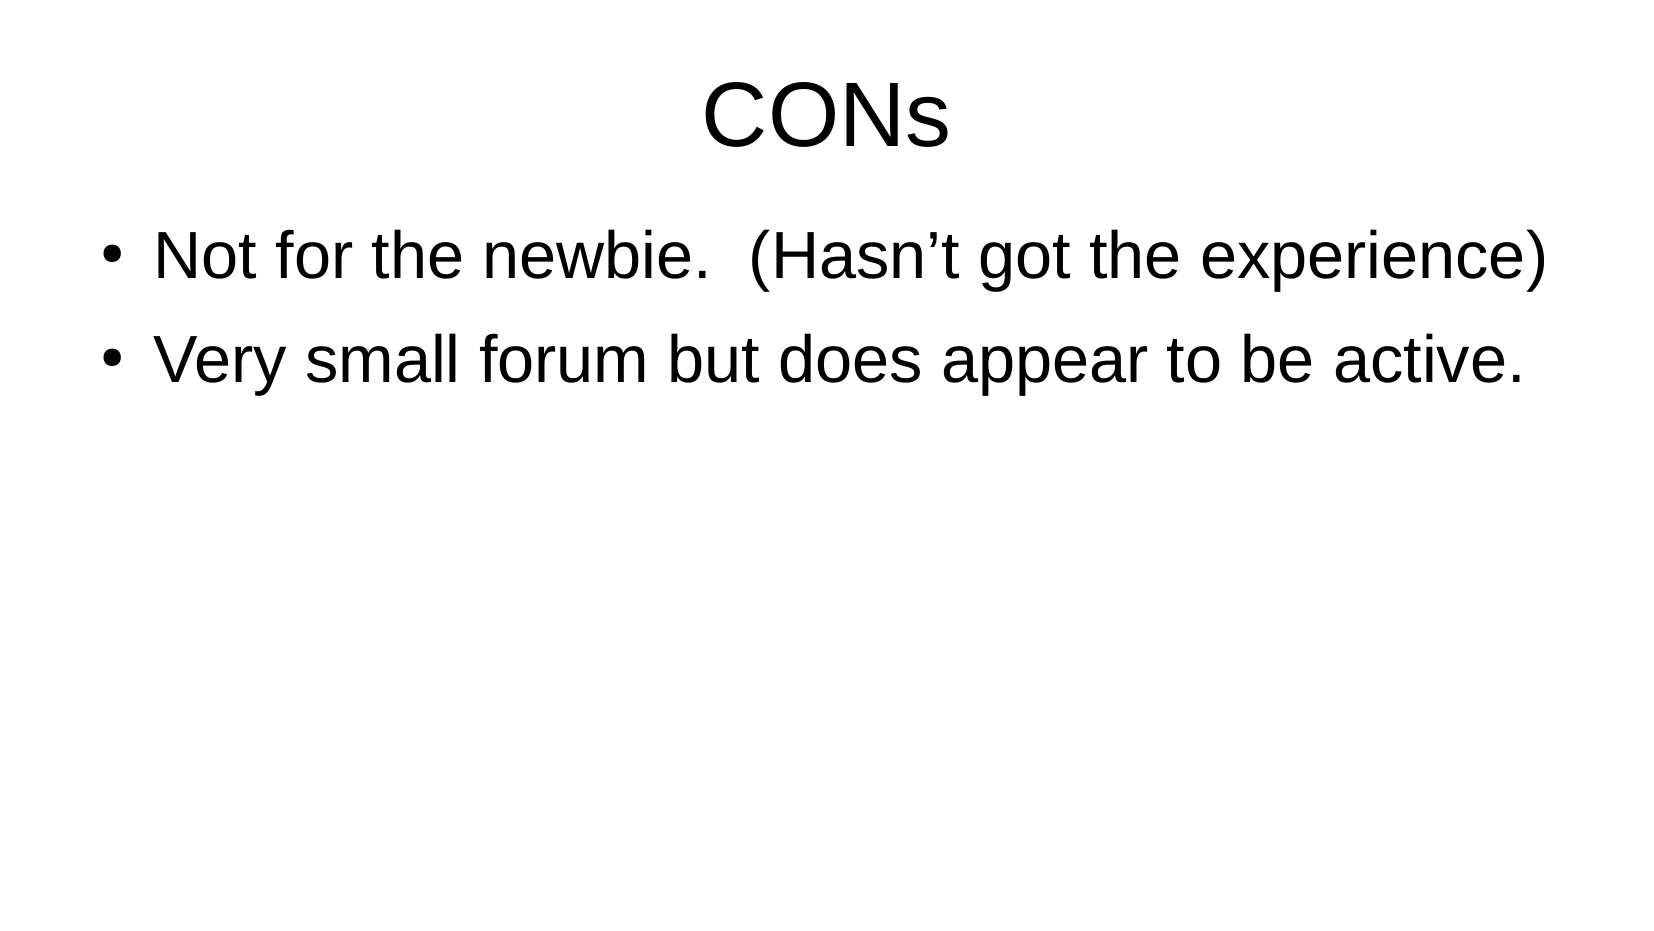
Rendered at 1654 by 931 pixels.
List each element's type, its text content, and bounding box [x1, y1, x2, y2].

title CONs [82, 37, 1571, 193]
list Not for the newbie. (Hasn’t got the experience) Very small forum but does appear to be active. [82, 217, 1571, 758]
